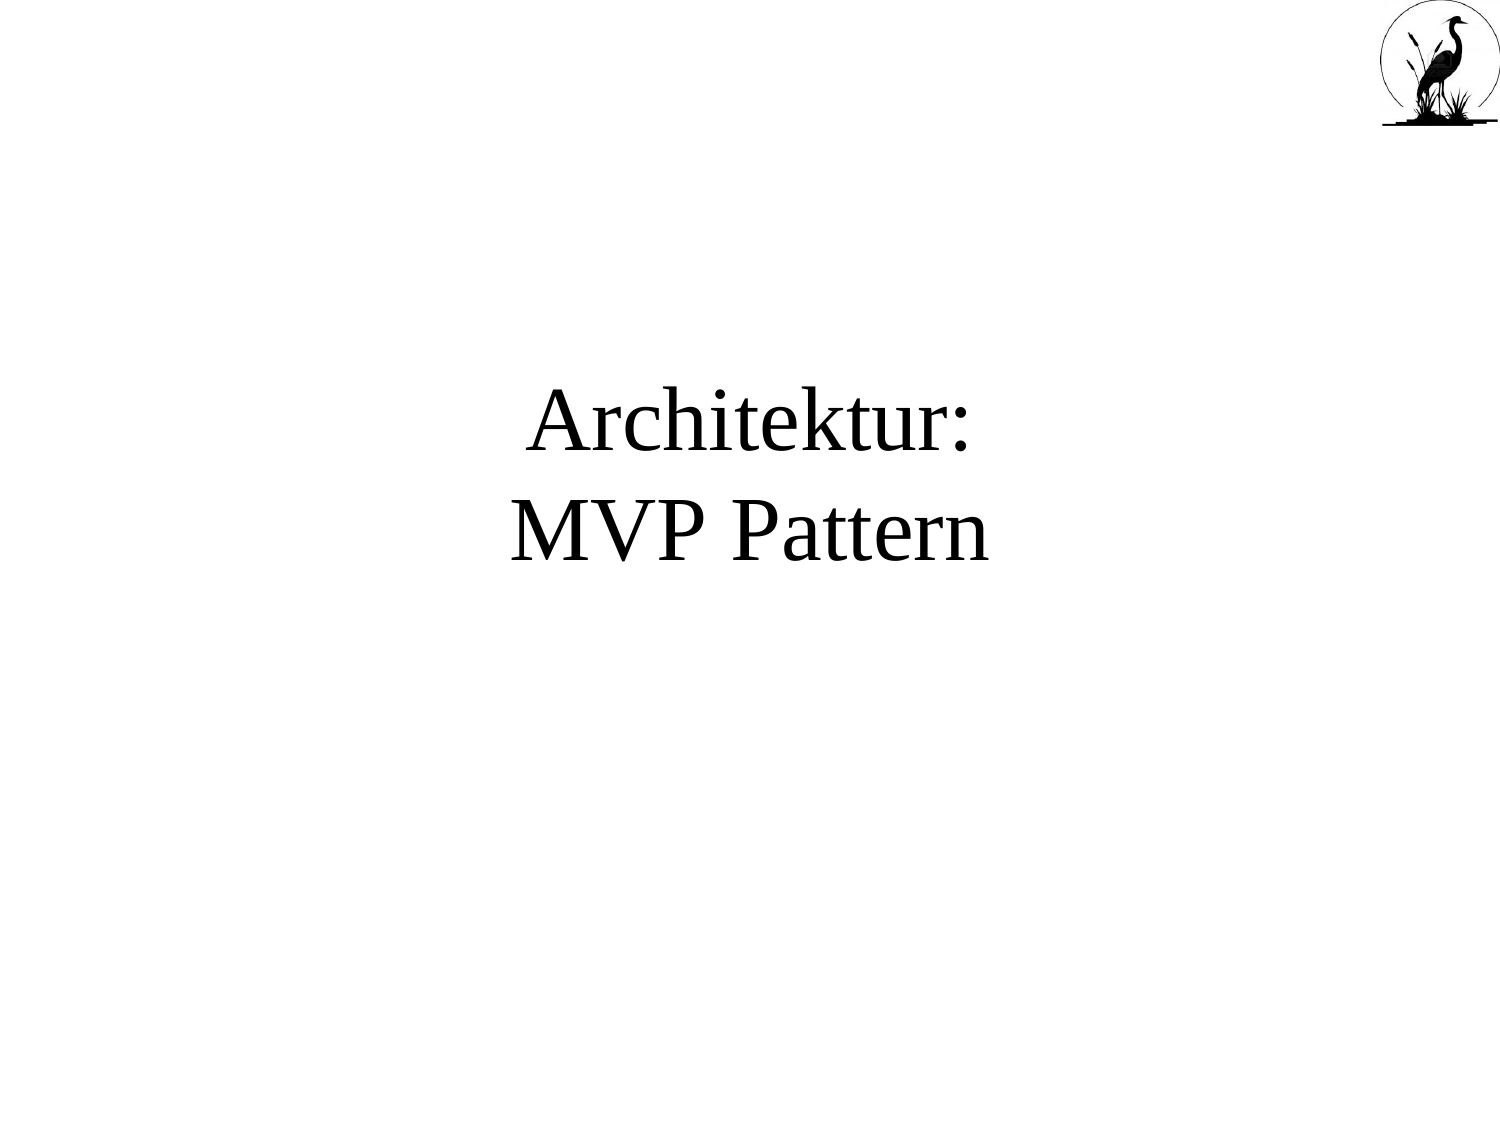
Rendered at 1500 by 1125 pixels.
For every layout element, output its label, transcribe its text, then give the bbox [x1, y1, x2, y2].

text_box Architektur: MVP Pattern [112, 374, 1388, 563]
picture [1380, 0, 1500, 126]
